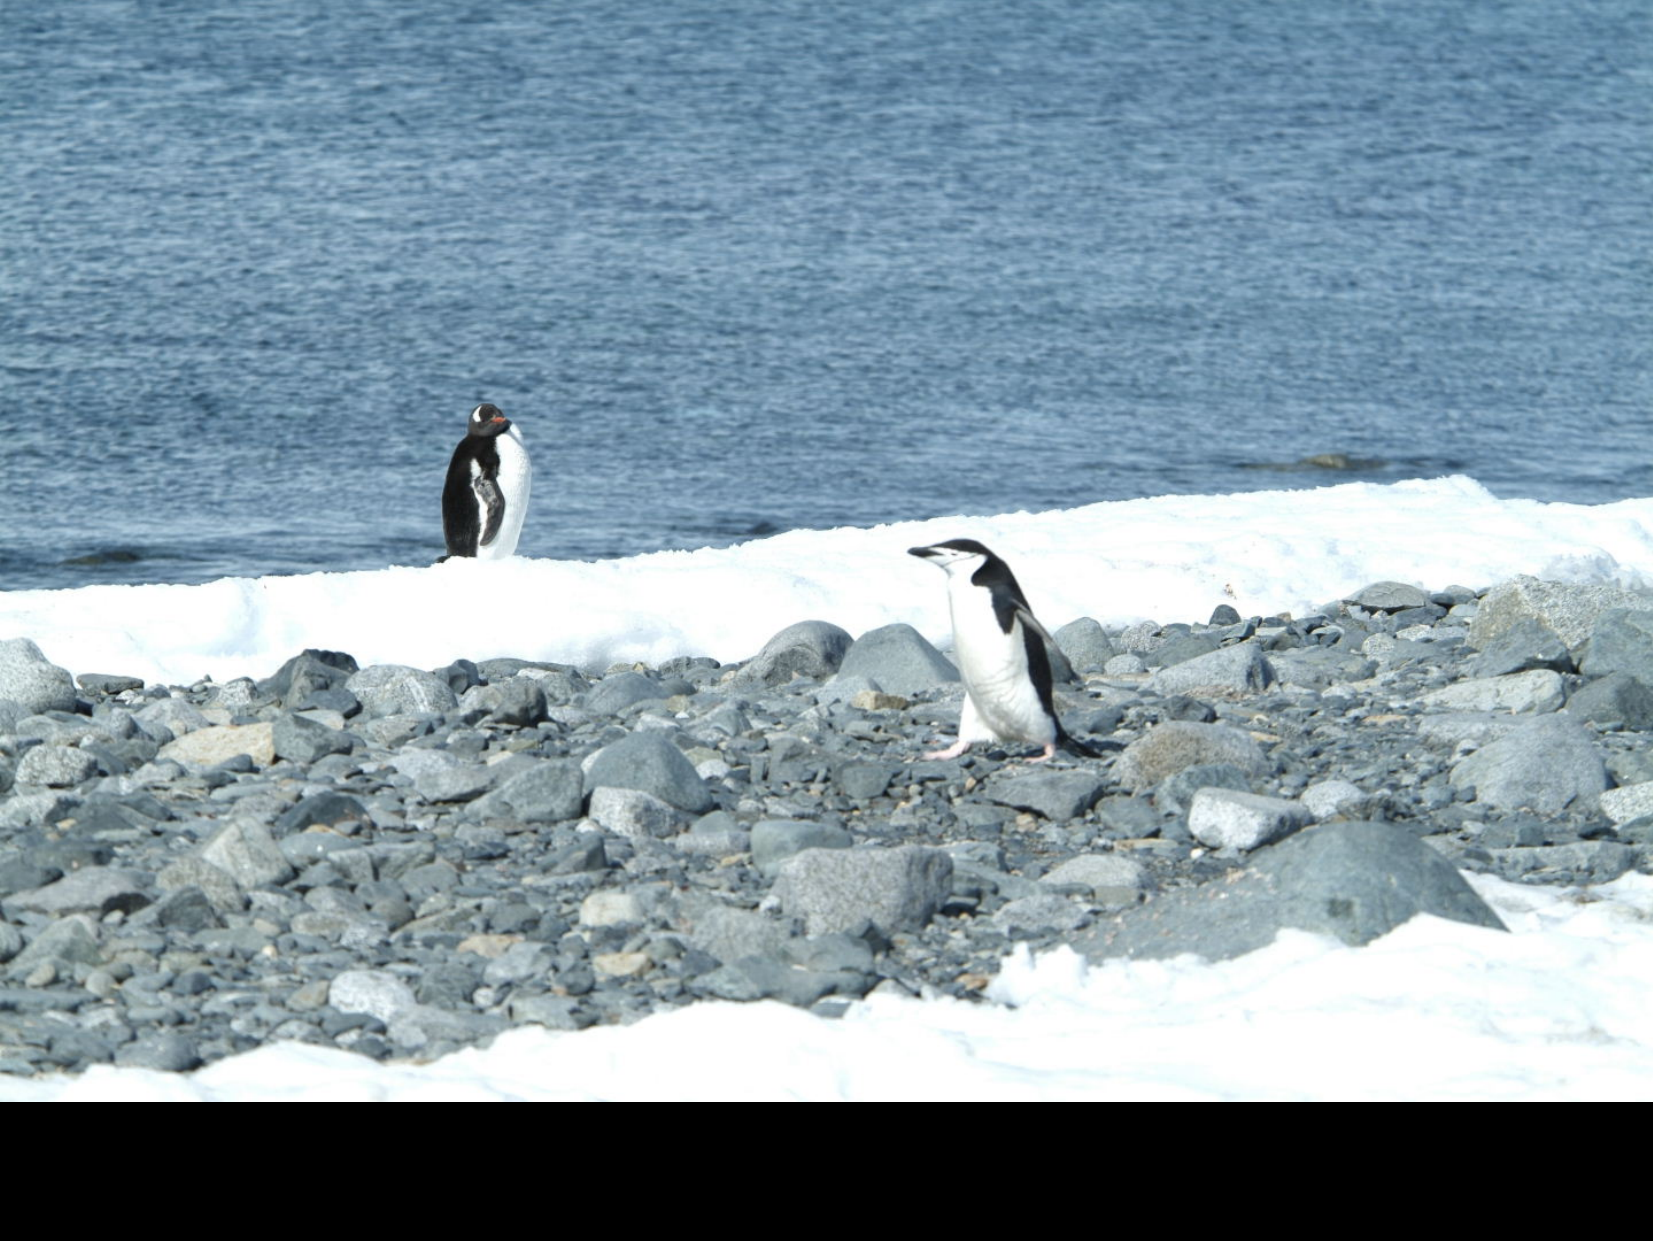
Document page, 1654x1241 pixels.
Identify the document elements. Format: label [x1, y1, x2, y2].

picture [0, 0, 1653, 1102]
